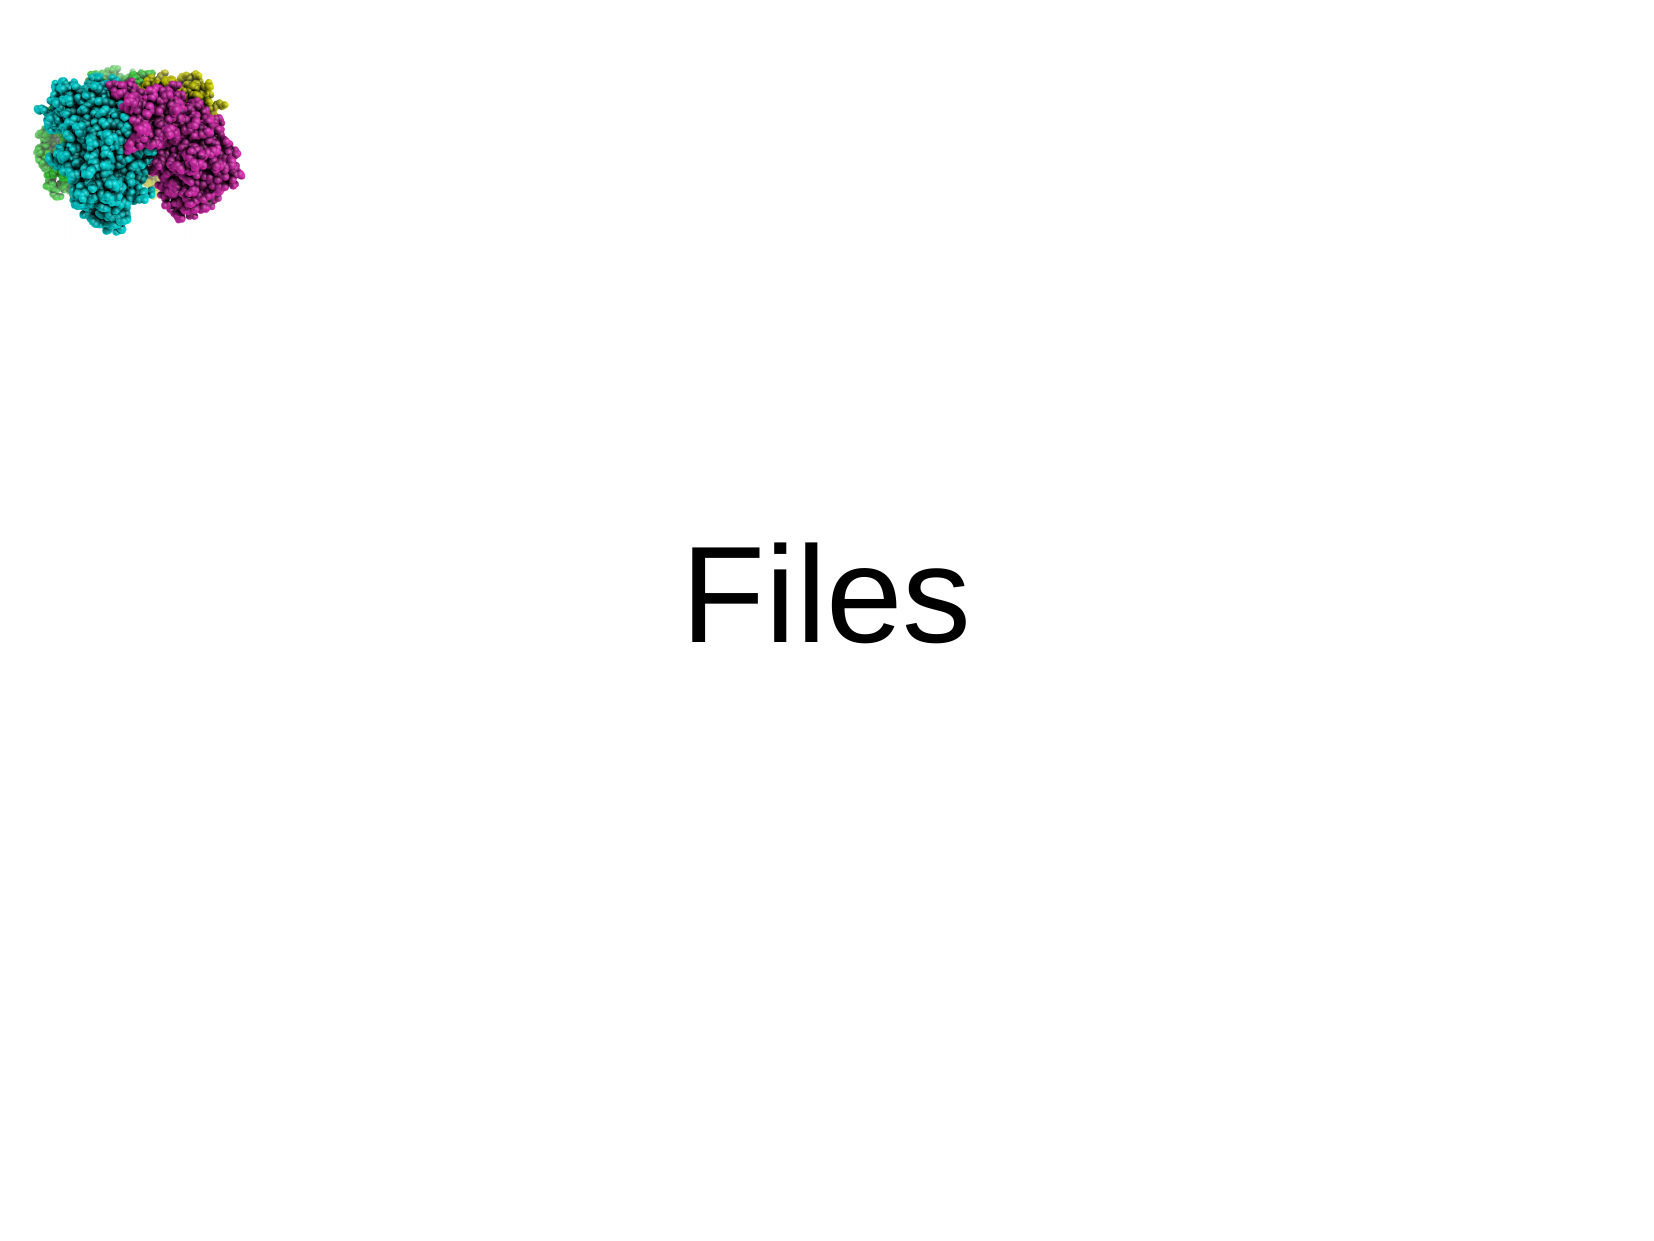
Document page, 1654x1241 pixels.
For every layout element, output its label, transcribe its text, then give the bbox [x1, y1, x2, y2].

picture [27, 59, 253, 240]
subtitle Files [82, 114, 1571, 1075]
